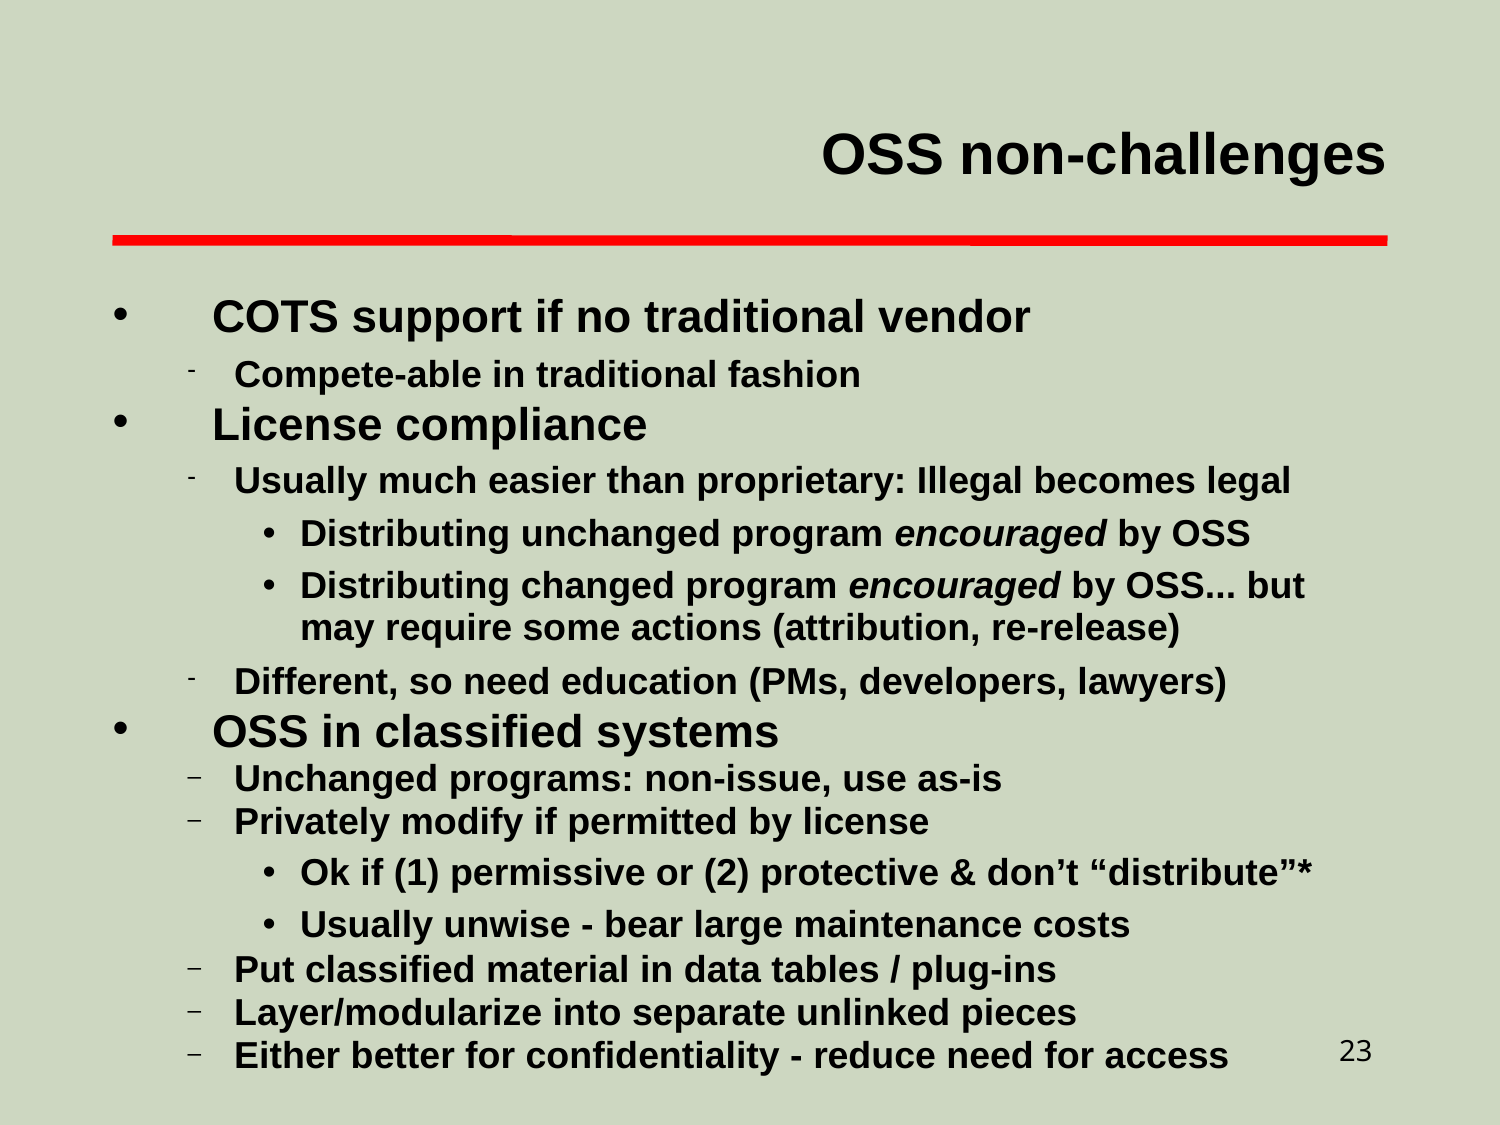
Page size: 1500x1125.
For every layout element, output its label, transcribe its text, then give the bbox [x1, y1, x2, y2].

title OSS non-challenges [337, 93, 1388, 217]
list COTS support if no traditional vendor Compete-able in traditional fashion License compliance Usually much easier than proprietary: Illegal becomes legal Distributing unchanged program encouraged by OSS Distributing changed program encouraged by OSS... but may require some actions (attribution, re-release) Different, so need education (PMs, developers, lawyers)‏ OSS in classified systems Unchanged programs: non-issue, use as-is Privately modify if permitted by license Ok if (1) permissive or (2) protective & don’t “distribute”* Usually unwise - bear large maintenance costs Put classified material in data tables / plug-ins Layer/modularize into separate unlinked pieces Either better for confidentiality - reduce need for access [112, 299, 1388, 1086]
